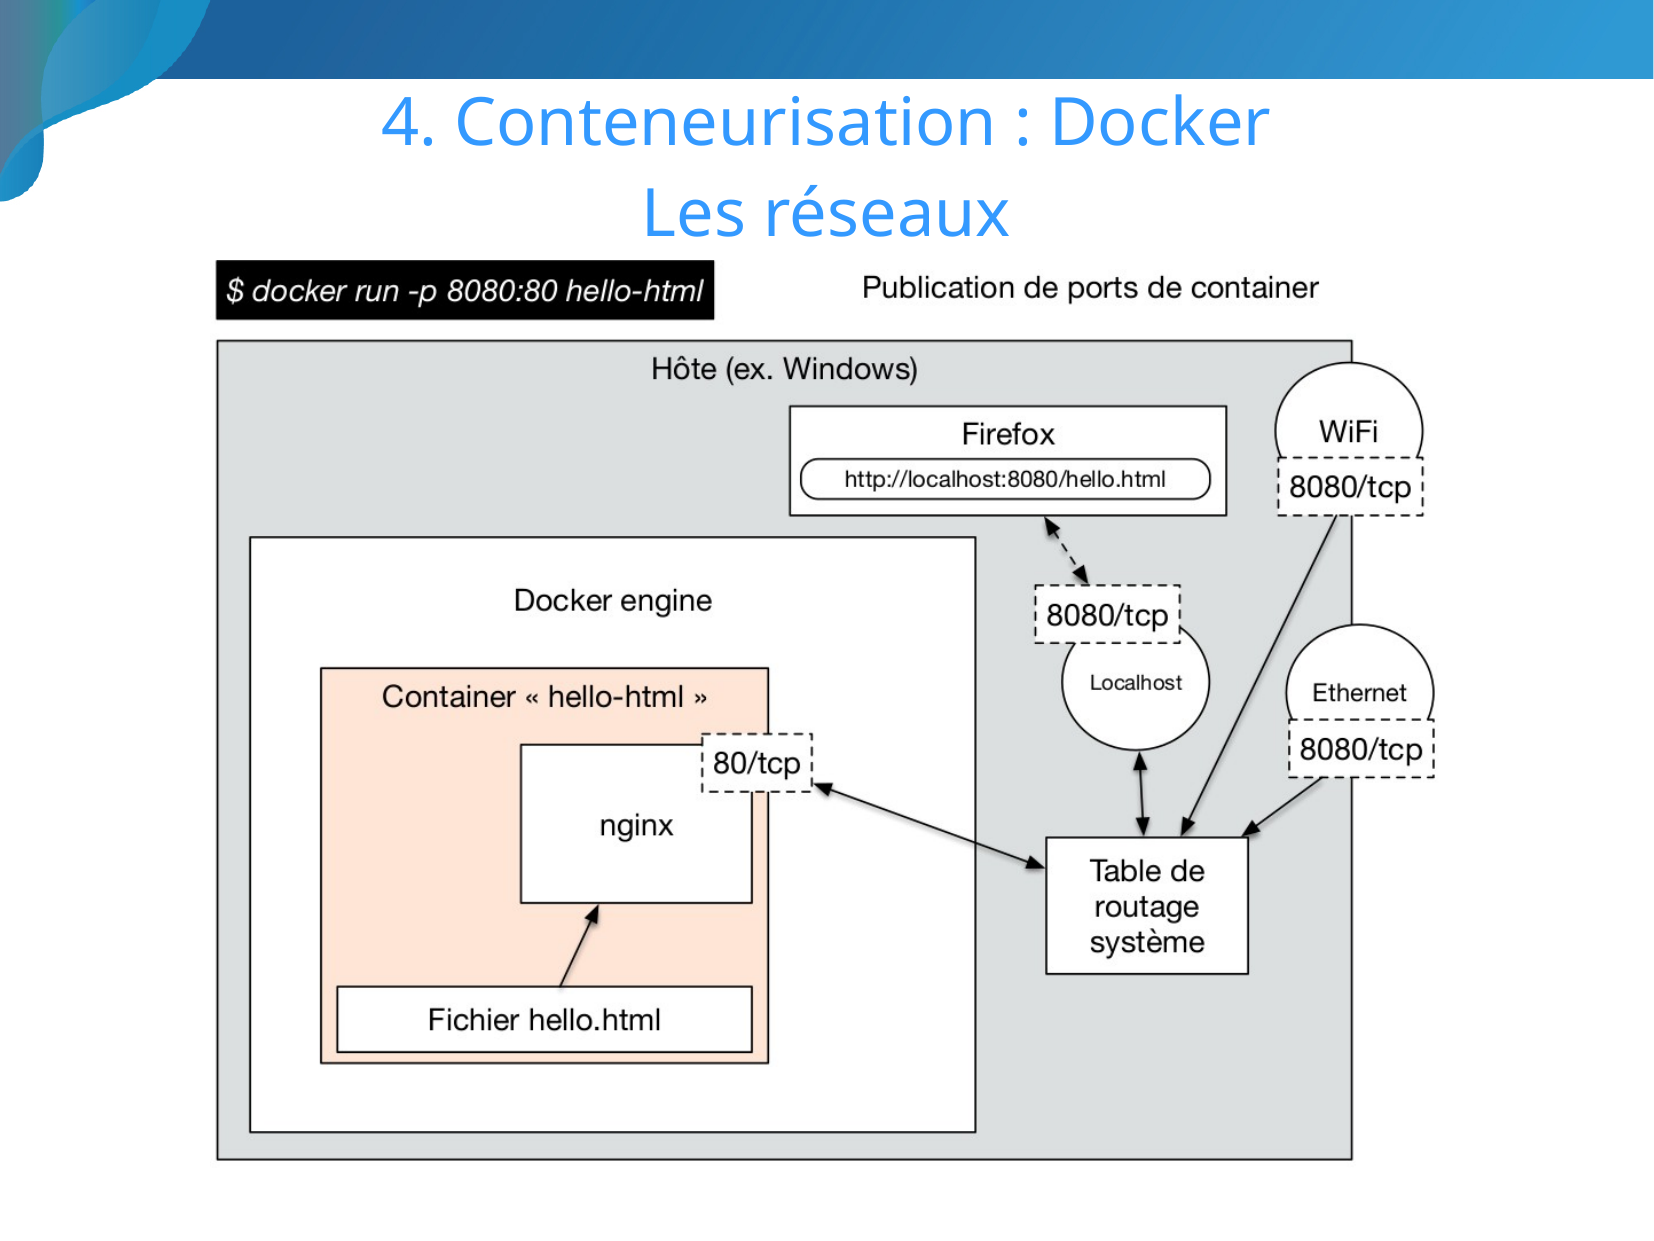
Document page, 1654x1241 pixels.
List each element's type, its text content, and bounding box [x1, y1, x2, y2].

title 4. Conteneurisation : Docker Les réseaux [82, 68, 1571, 261]
picture [0, 0, 1654, 1241]
